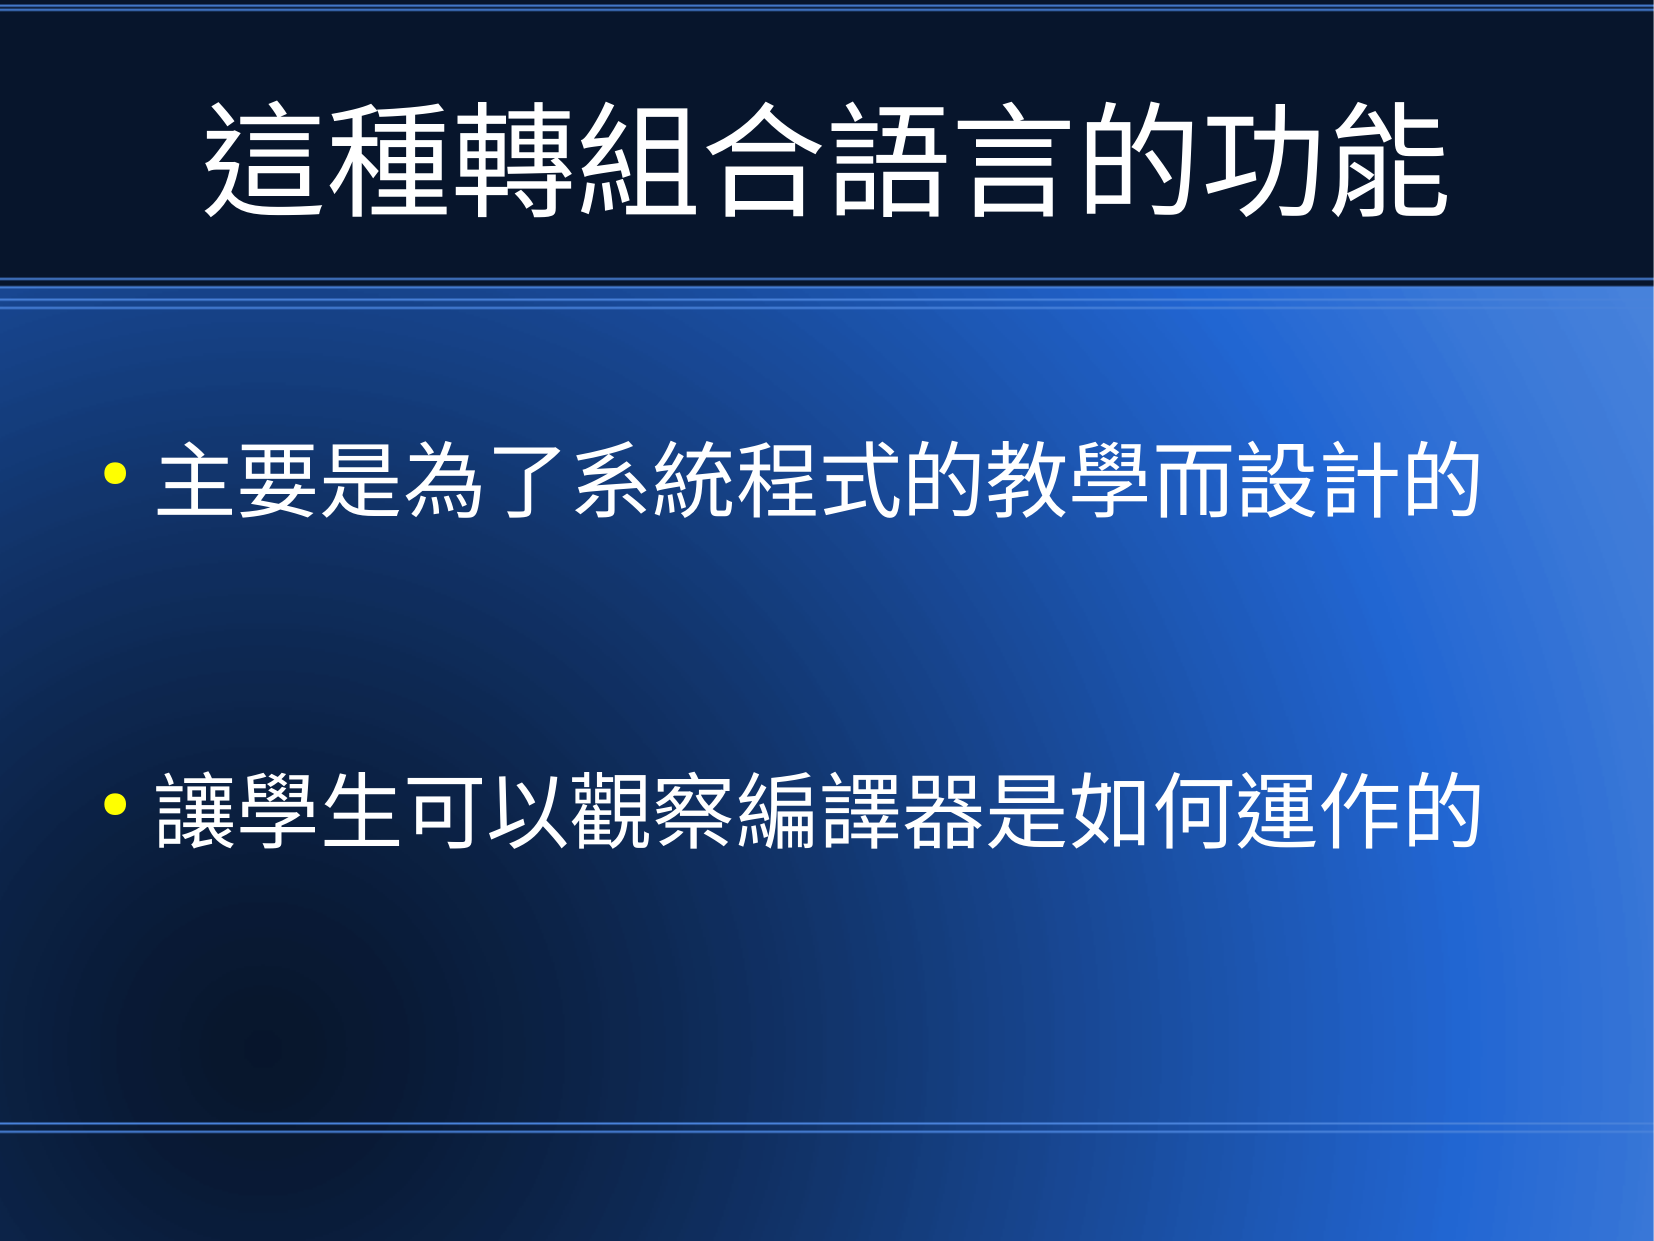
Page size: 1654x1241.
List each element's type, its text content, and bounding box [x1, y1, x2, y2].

picture [0, 0, 1654, 1241]
title 這種轉組合語言的功能 [82, 49, 1571, 257]
list 主要是為了系統程式的教學而設計的 讓學生可以觀察編譯器是如何運作的 [82, 355, 1571, 1241]
